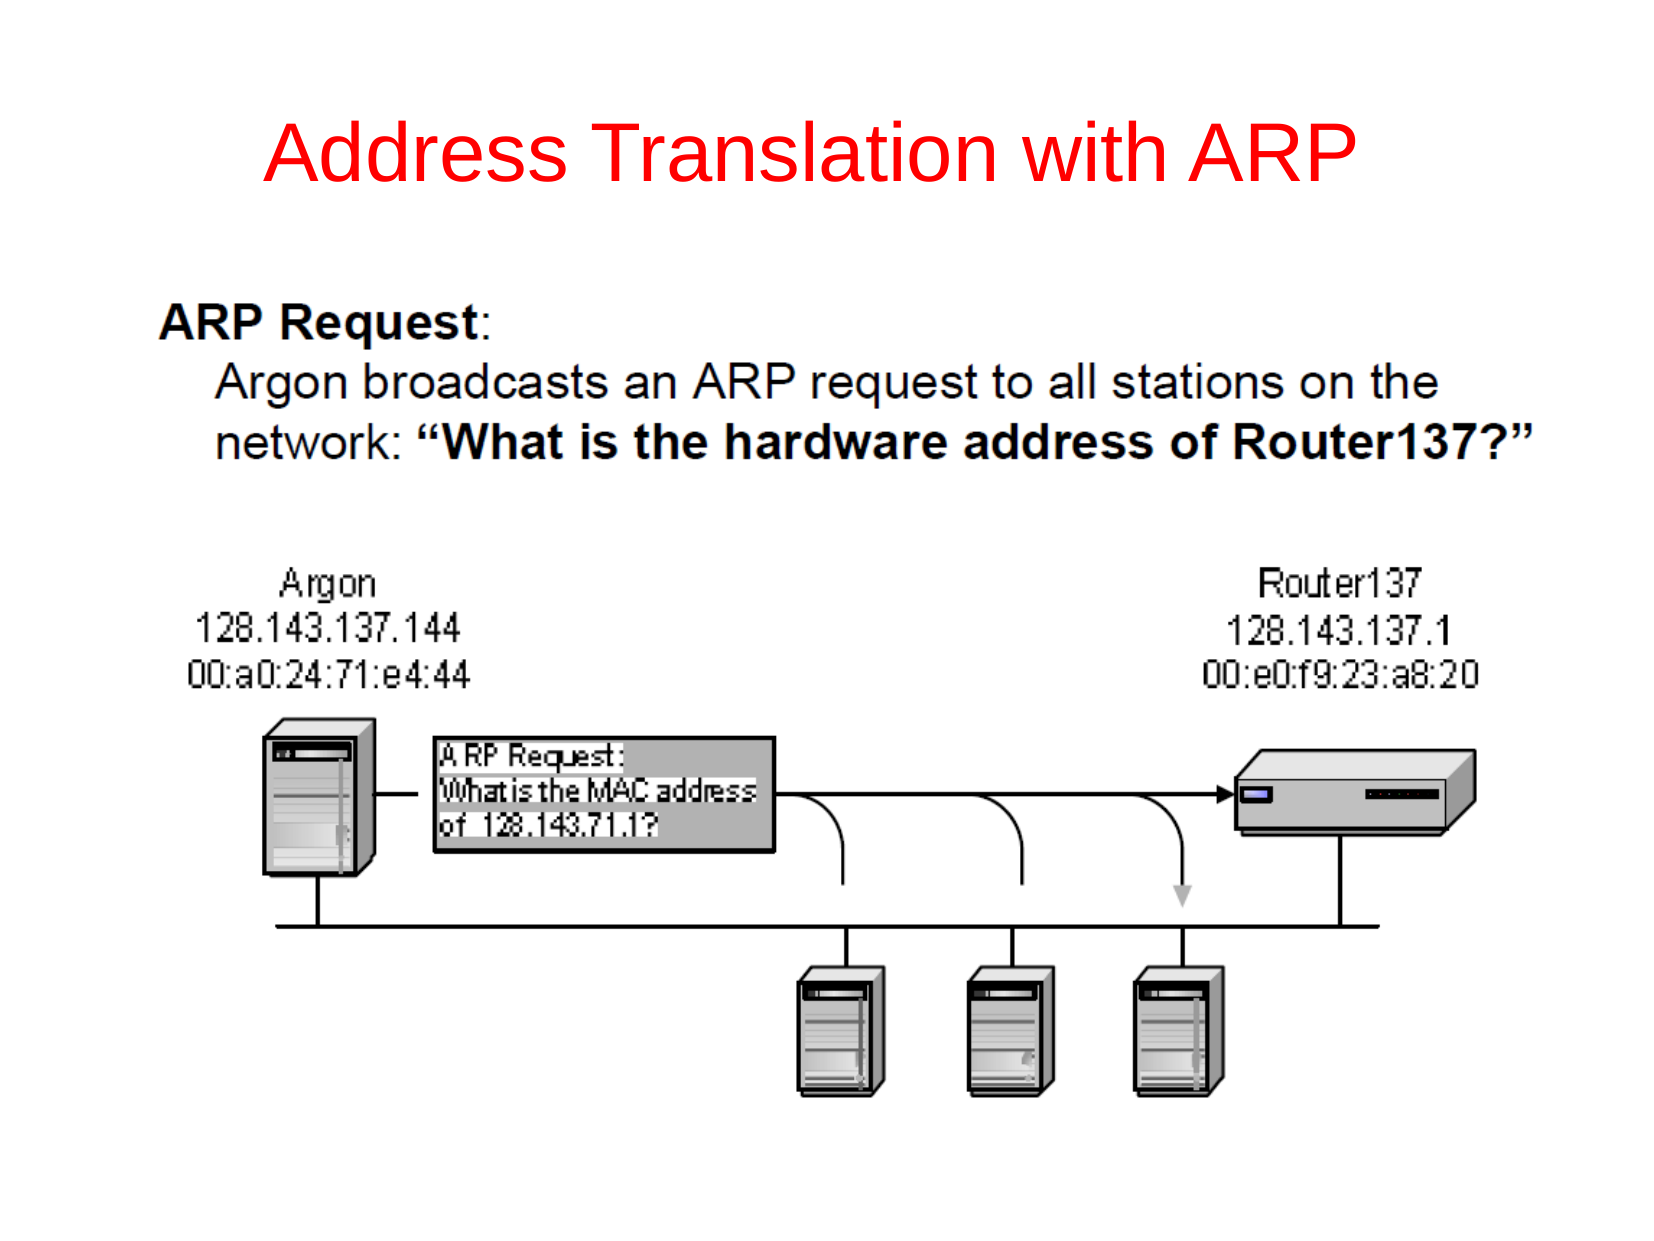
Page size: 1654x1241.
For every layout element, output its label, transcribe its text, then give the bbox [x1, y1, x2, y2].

title Address Translation with ARP [0, 49, 1654, 257]
picture [157, 295, 1536, 1102]
